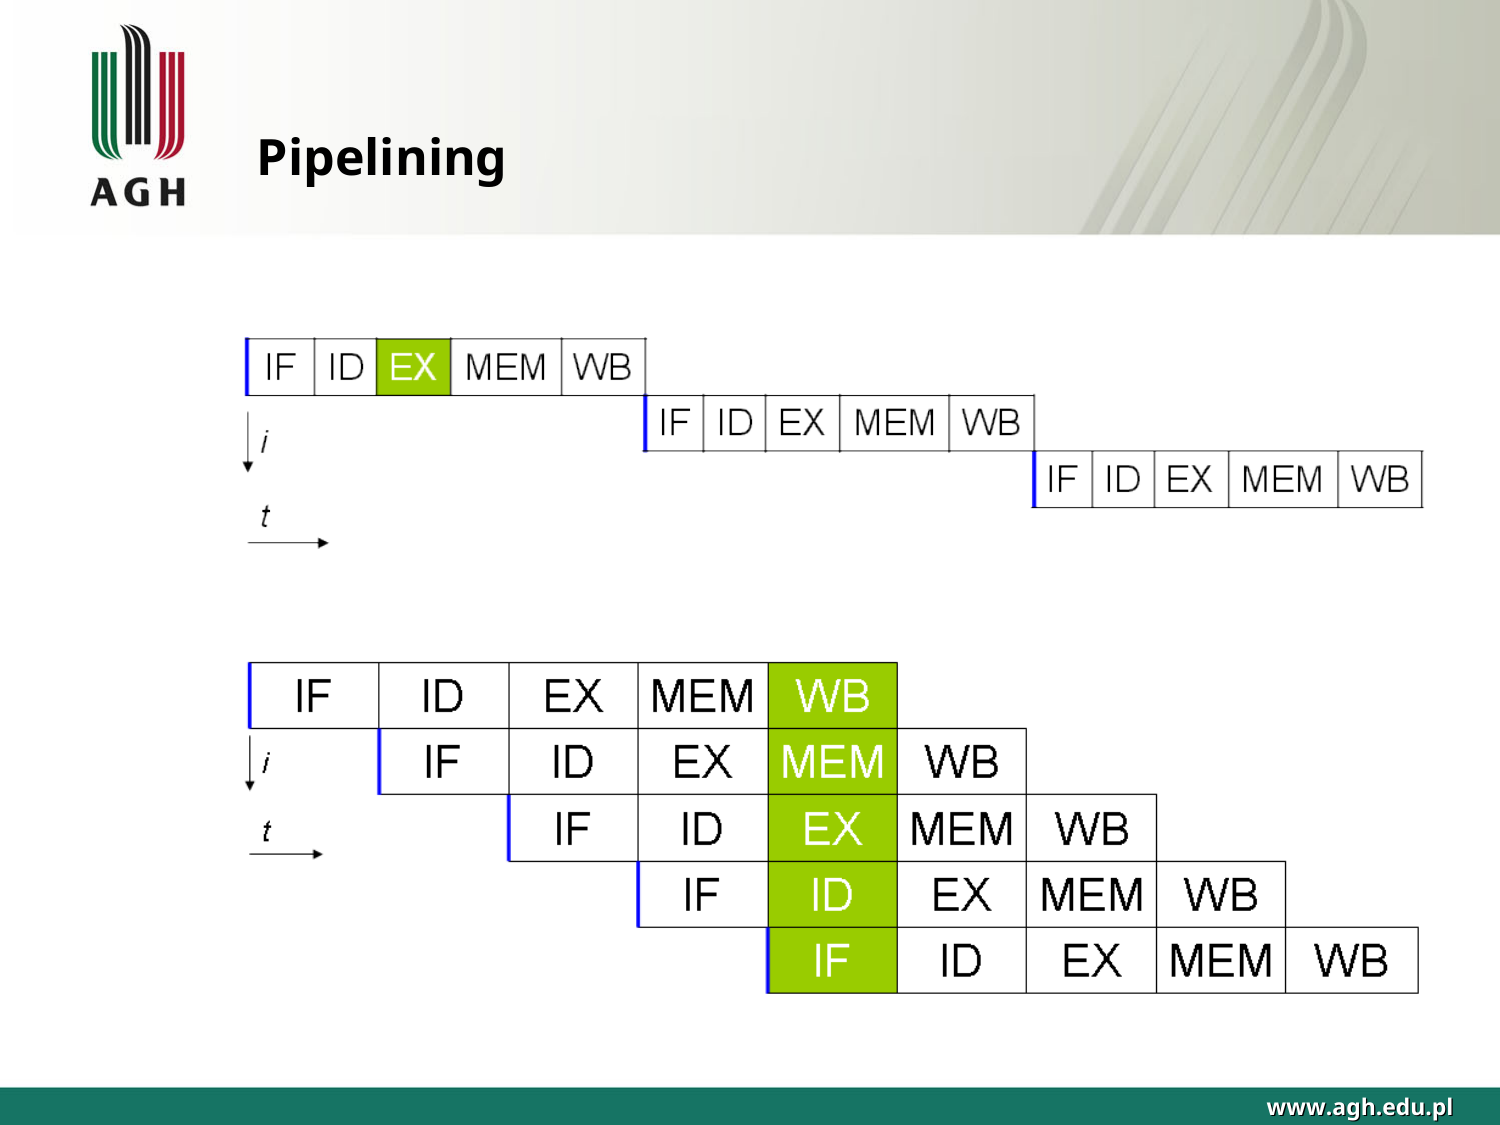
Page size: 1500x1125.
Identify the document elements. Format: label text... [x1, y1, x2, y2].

title Pipelining [242, 78, 1425, 233]
picture [0, 0, 1500, 1125]
text_box www.agh.edu.pl [1251, 1084, 1500, 1125]
